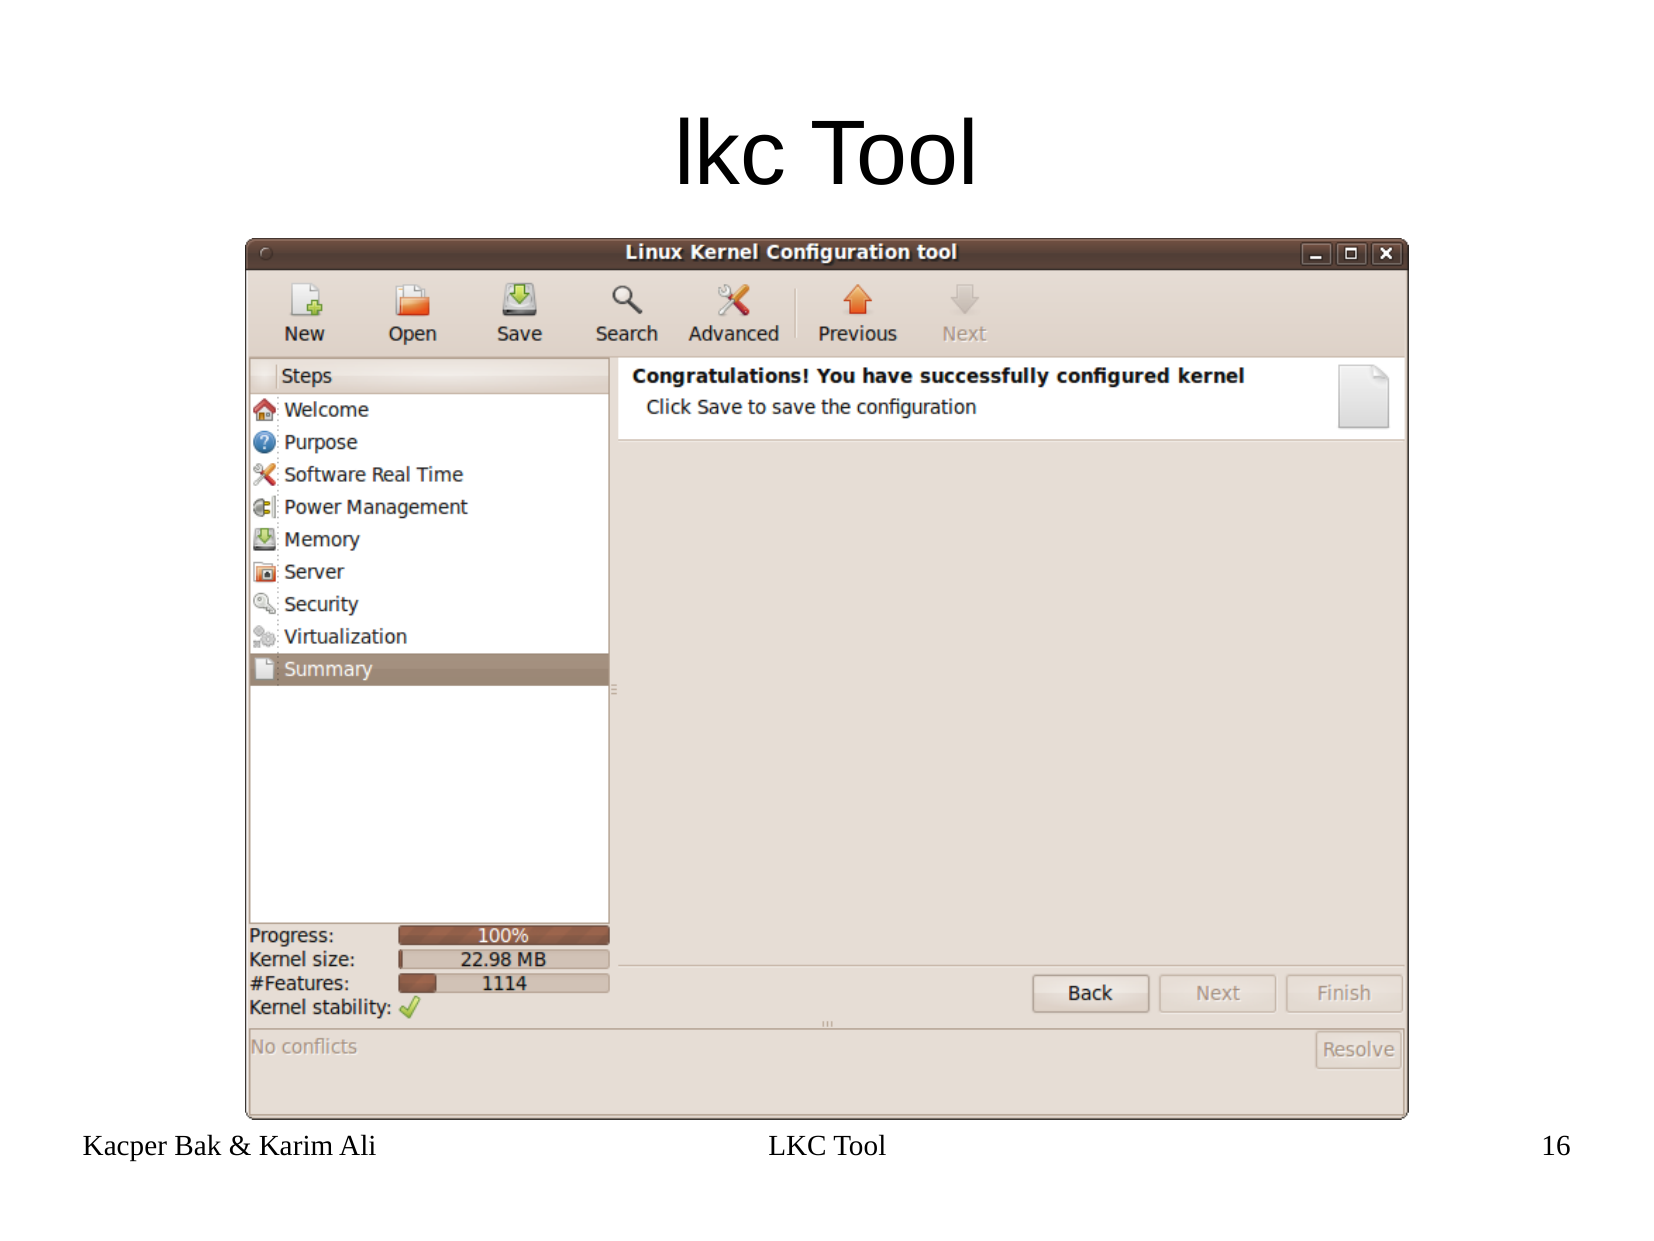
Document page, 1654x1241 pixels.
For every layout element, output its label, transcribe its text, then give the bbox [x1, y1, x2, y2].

picture [245, 238, 1409, 1120]
title lkc Tool [82, 49, 1571, 257]
